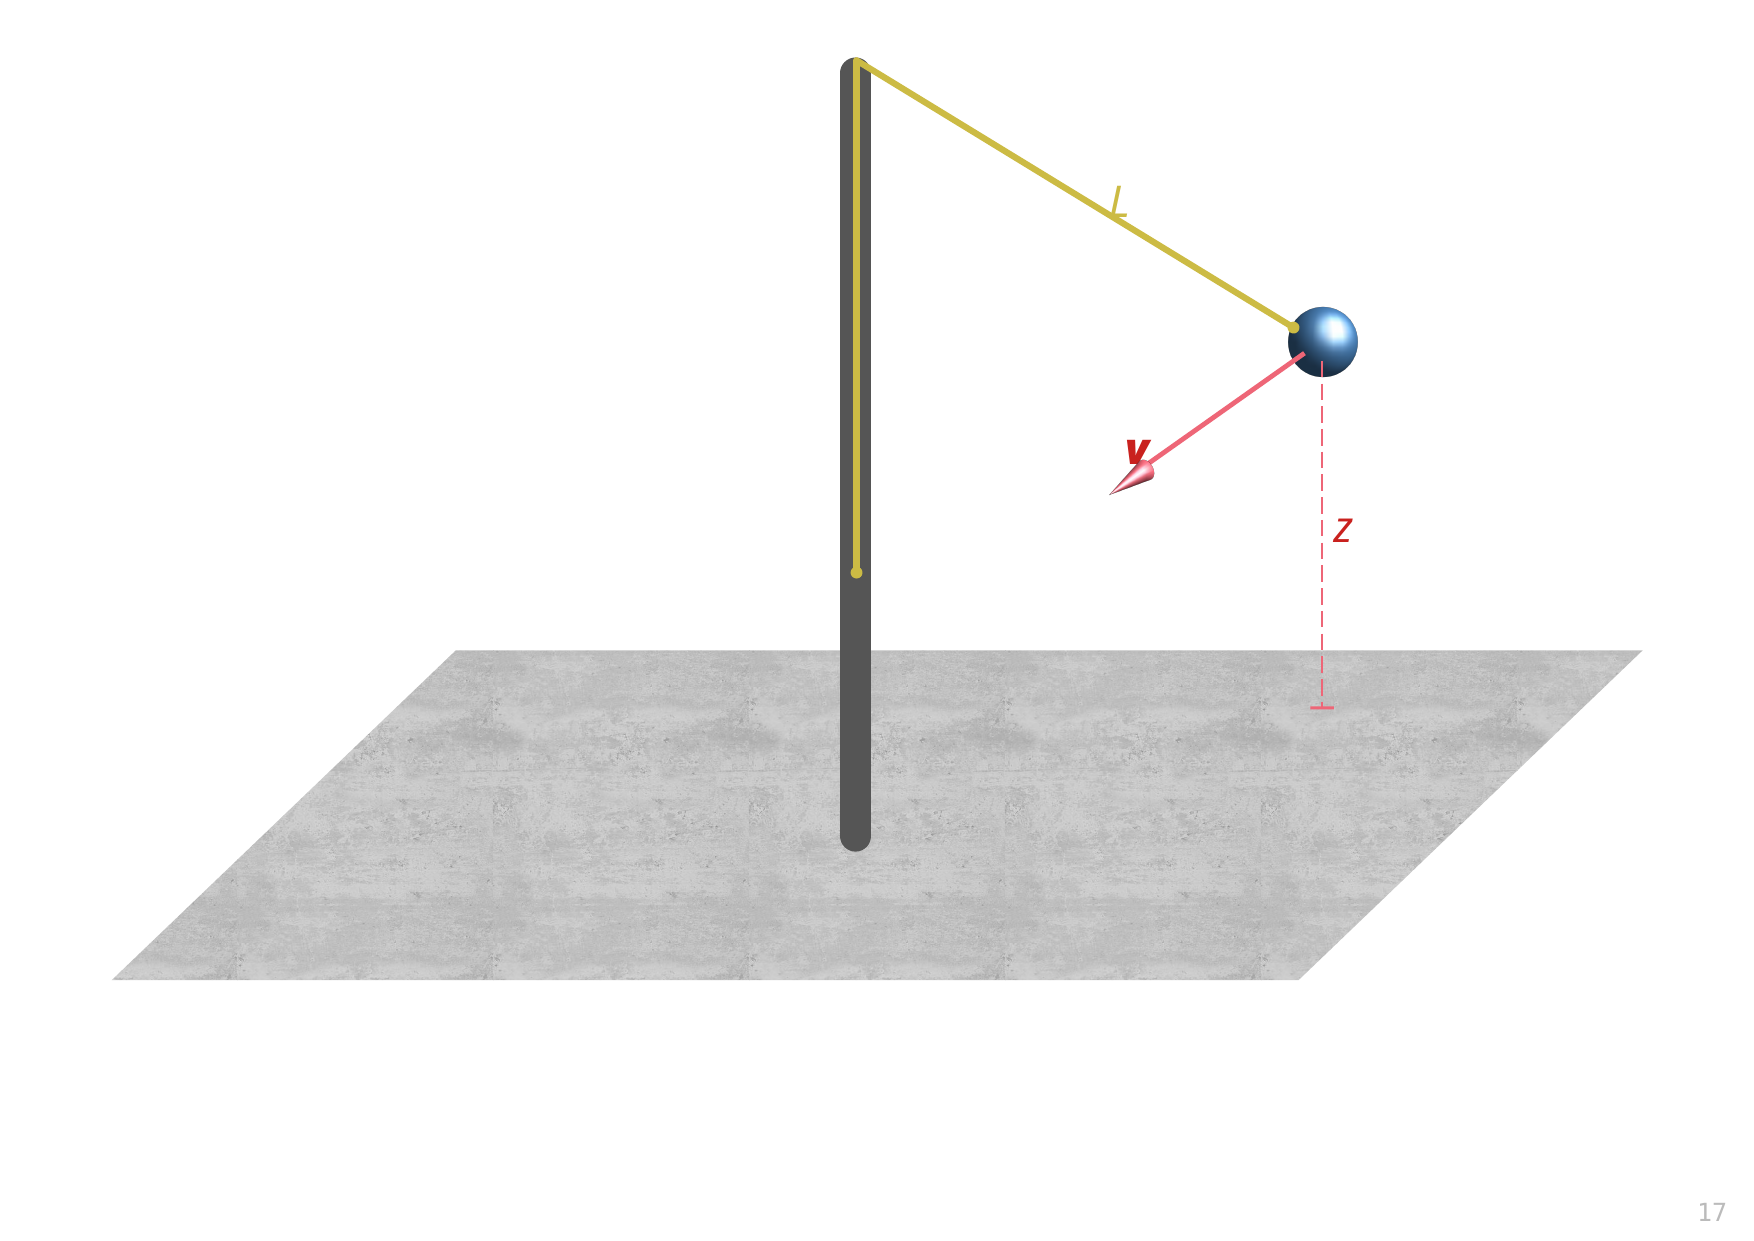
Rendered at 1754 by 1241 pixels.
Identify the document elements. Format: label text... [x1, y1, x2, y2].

text_box v [1110, 410, 1164, 470]
text_box [111, 650, 1643, 981]
text_box v [1152, 457, 1164, 470]
text_box z [1318, 487, 1372, 547]
text_box L [1094, 163, 1149, 222]
